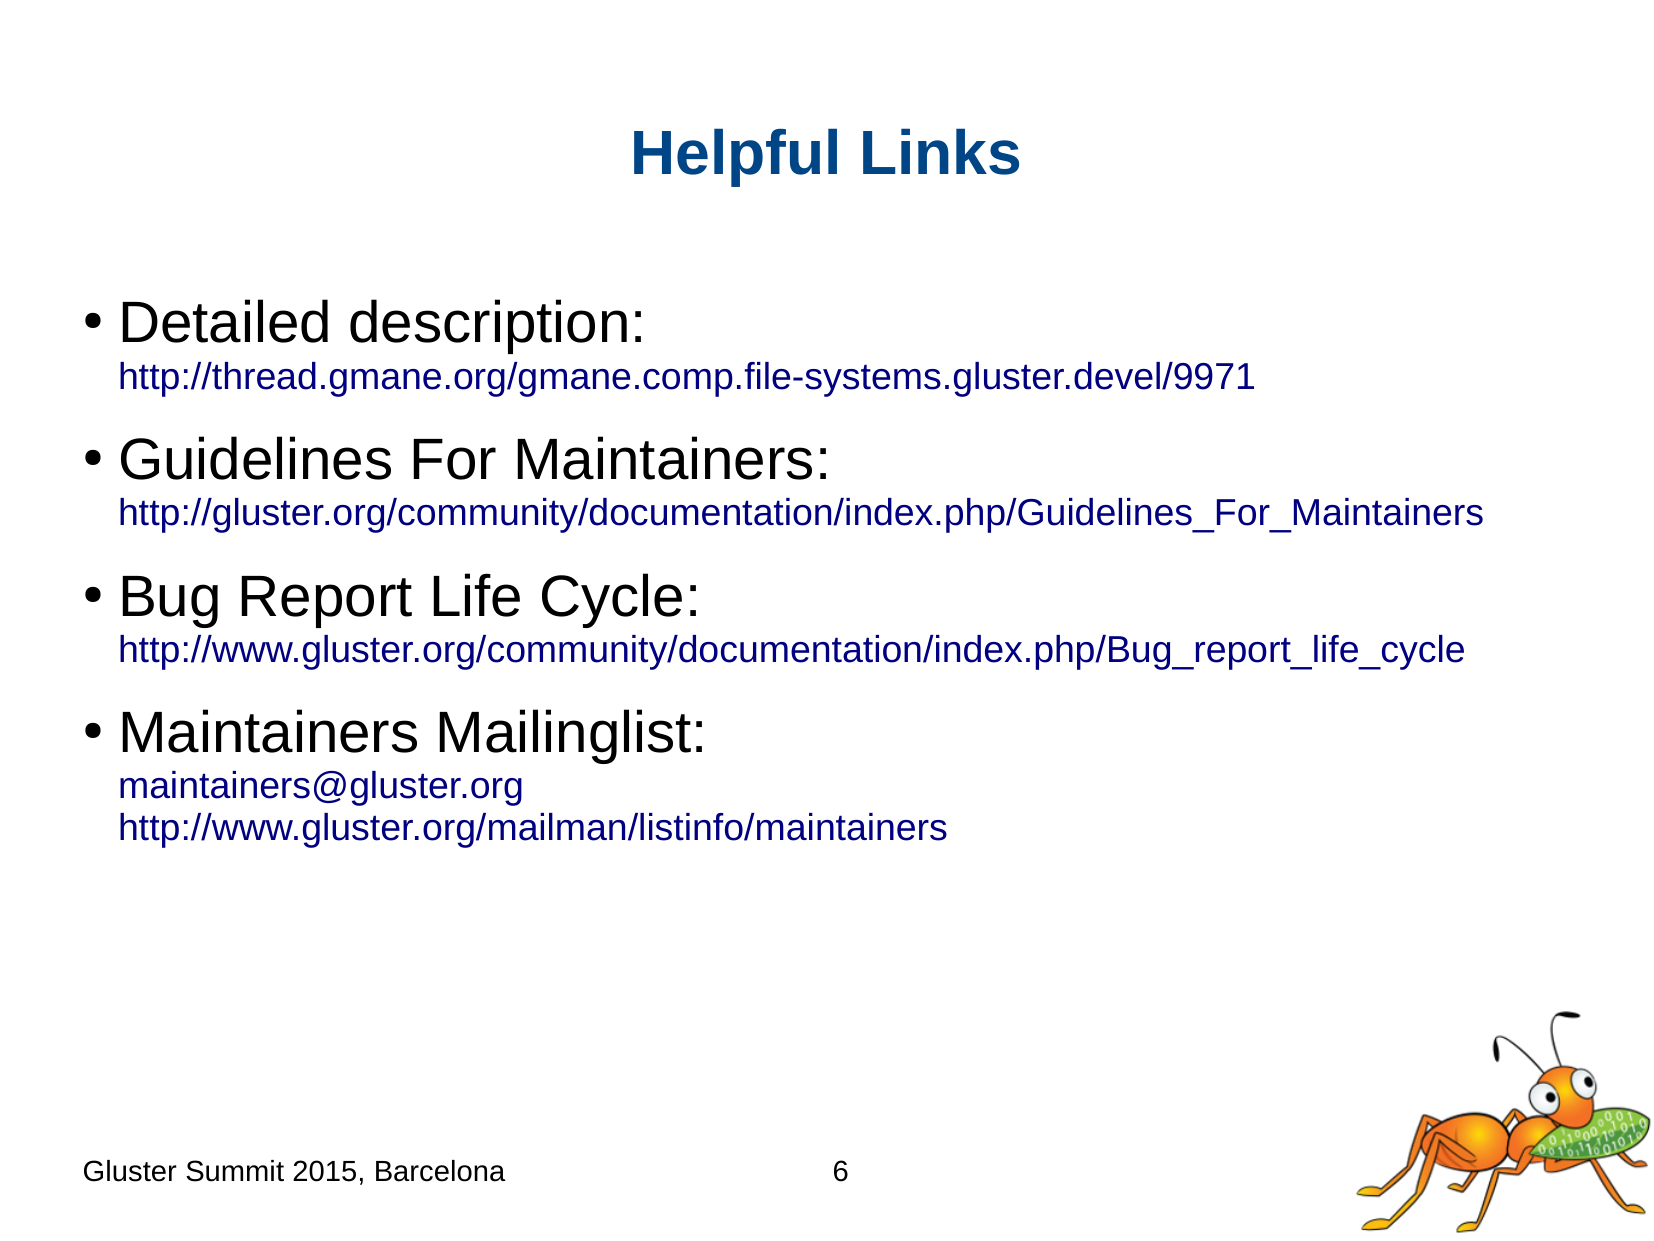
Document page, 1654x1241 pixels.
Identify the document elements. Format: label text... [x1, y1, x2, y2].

title Helpful Links [82, 49, 1571, 257]
list Detailed description: http://thread.gmane.org/gmane.comp.file-systems.gluster.devel/9971 Guidelines For Maintainers: http://gluster.org/community/documentation/index.php/Guidelines_For_Maintainers Bug Report Life Cycle: http://www.gluster.org/community/documentation/index.php/Bug_report_life_cycle Maintainers Mailinglist: maintainers@gluster.org http://www.gluster.org/mailman/listinfo/maintainers [82, 290, 1571, 1010]
picture [1353, 1009, 1654, 1235]
